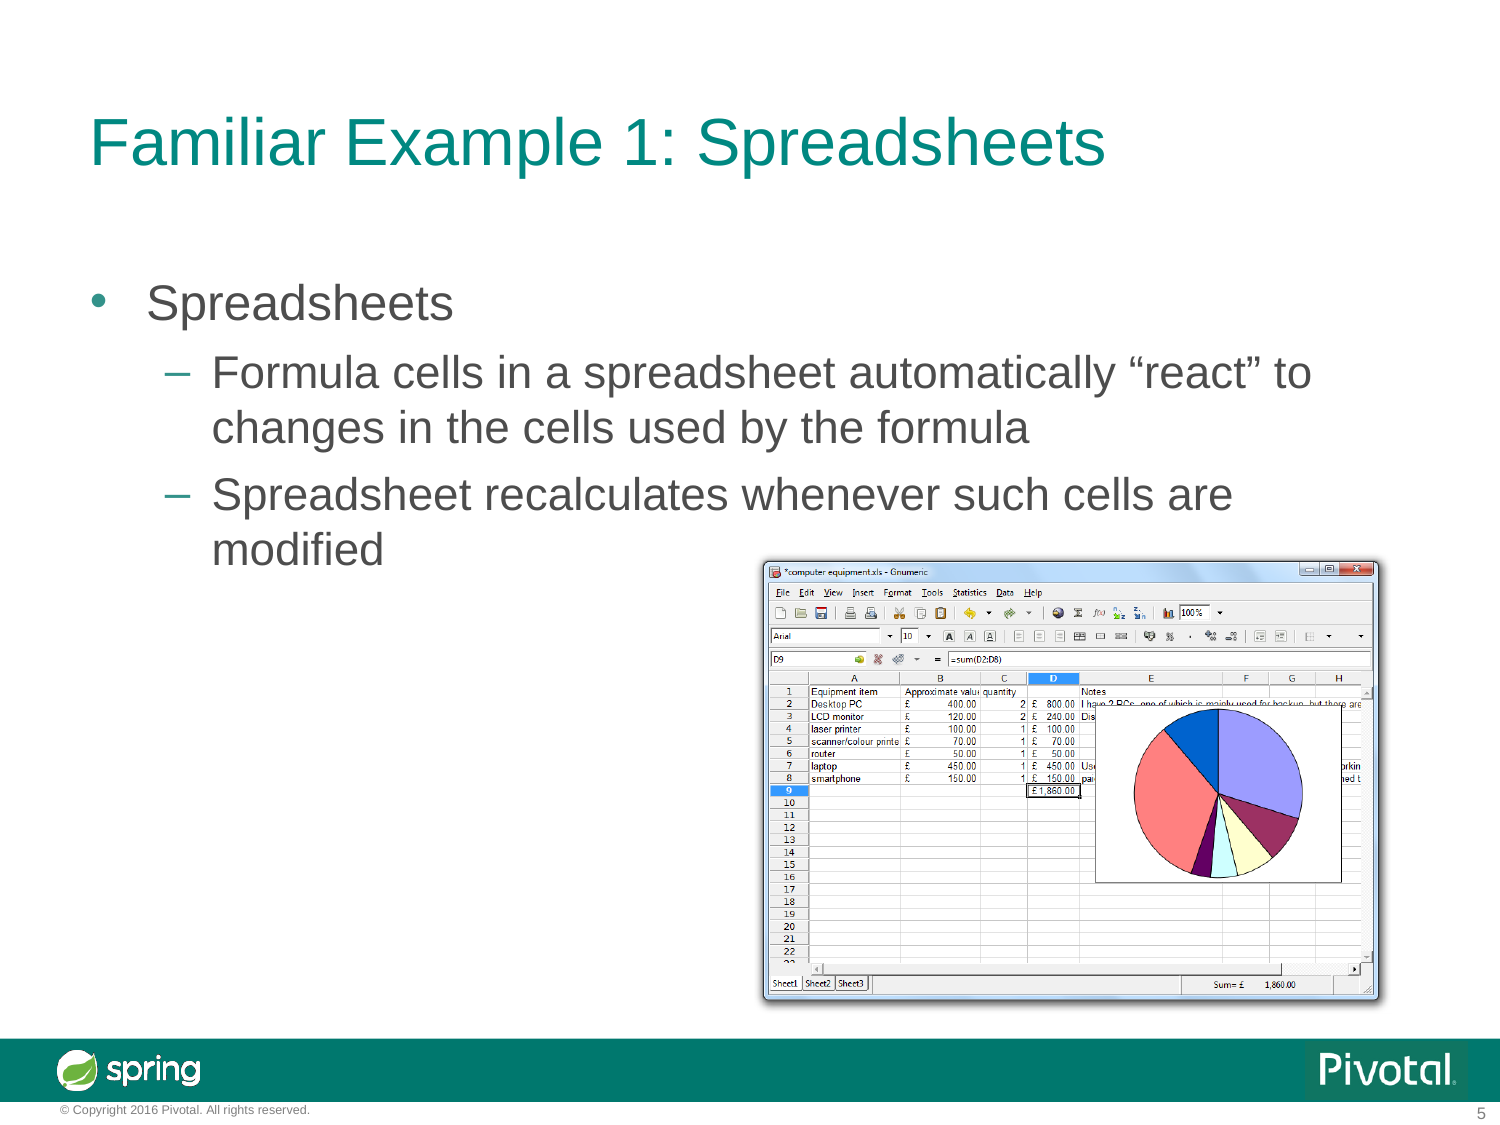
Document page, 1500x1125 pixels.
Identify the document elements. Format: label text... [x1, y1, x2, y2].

list Spreadsheets Formula cells in a spreadsheet automatically “react” to changes in the cells used by the formula Spreadsheet recalculates whenever such cells are modified [75, 262, 1426, 1005]
picture [752, 550, 1401, 1024]
picture [1305, 1041, 1468, 1100]
picture [32, 1039, 210, 1101]
title Familiar Example 1: Spreadsheets [75, 45, 1426, 233]
